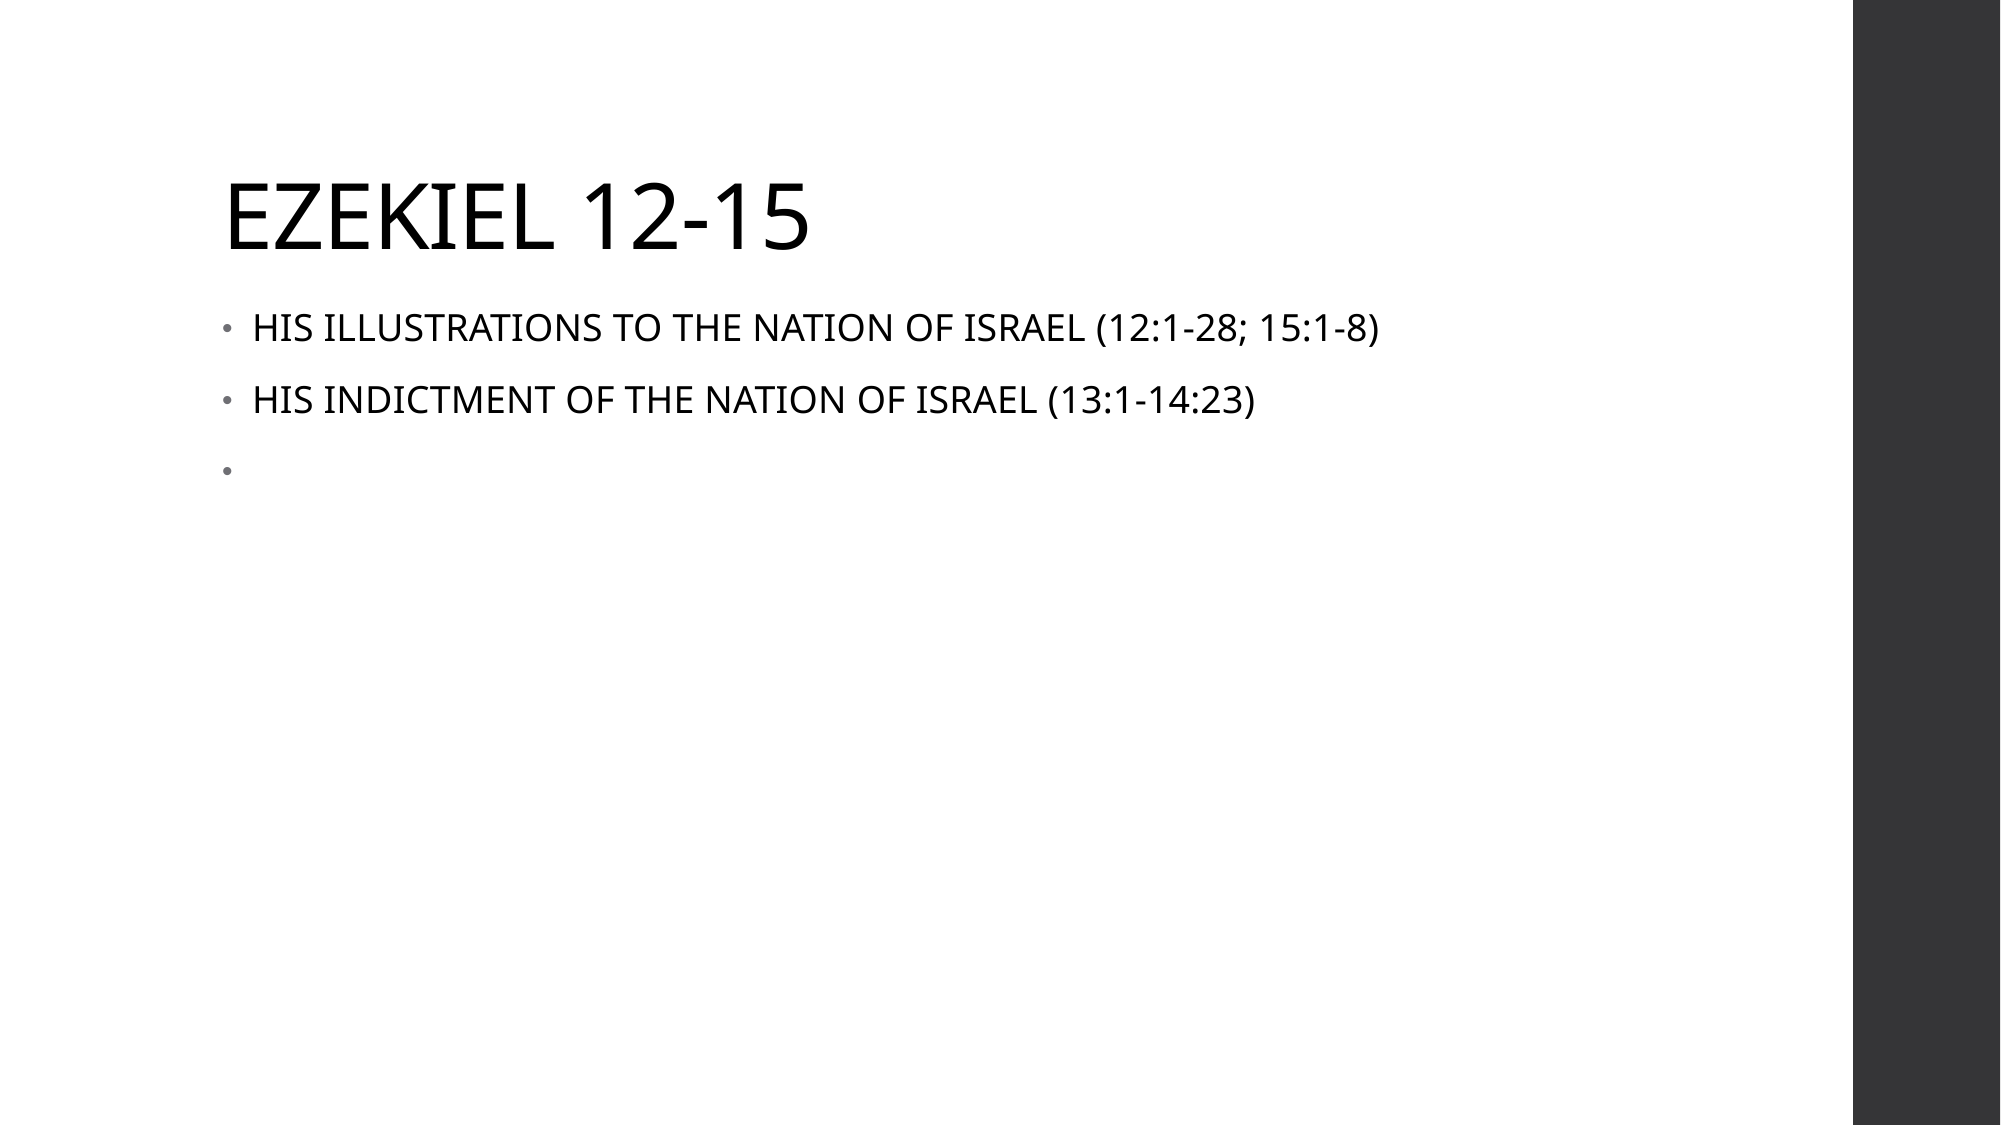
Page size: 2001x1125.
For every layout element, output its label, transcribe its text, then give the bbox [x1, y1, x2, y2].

list HIS ILLUSTRATIONS TO THE NATION OF ISRAEL (12:1-28; 15:1-8) HIS INDICTMENT OF THE NATION OF ISRAEL (13:1-14:23) [206, 299, 1617, 1014]
title EZEKIEL 12-15 [206, 60, 1797, 278]
